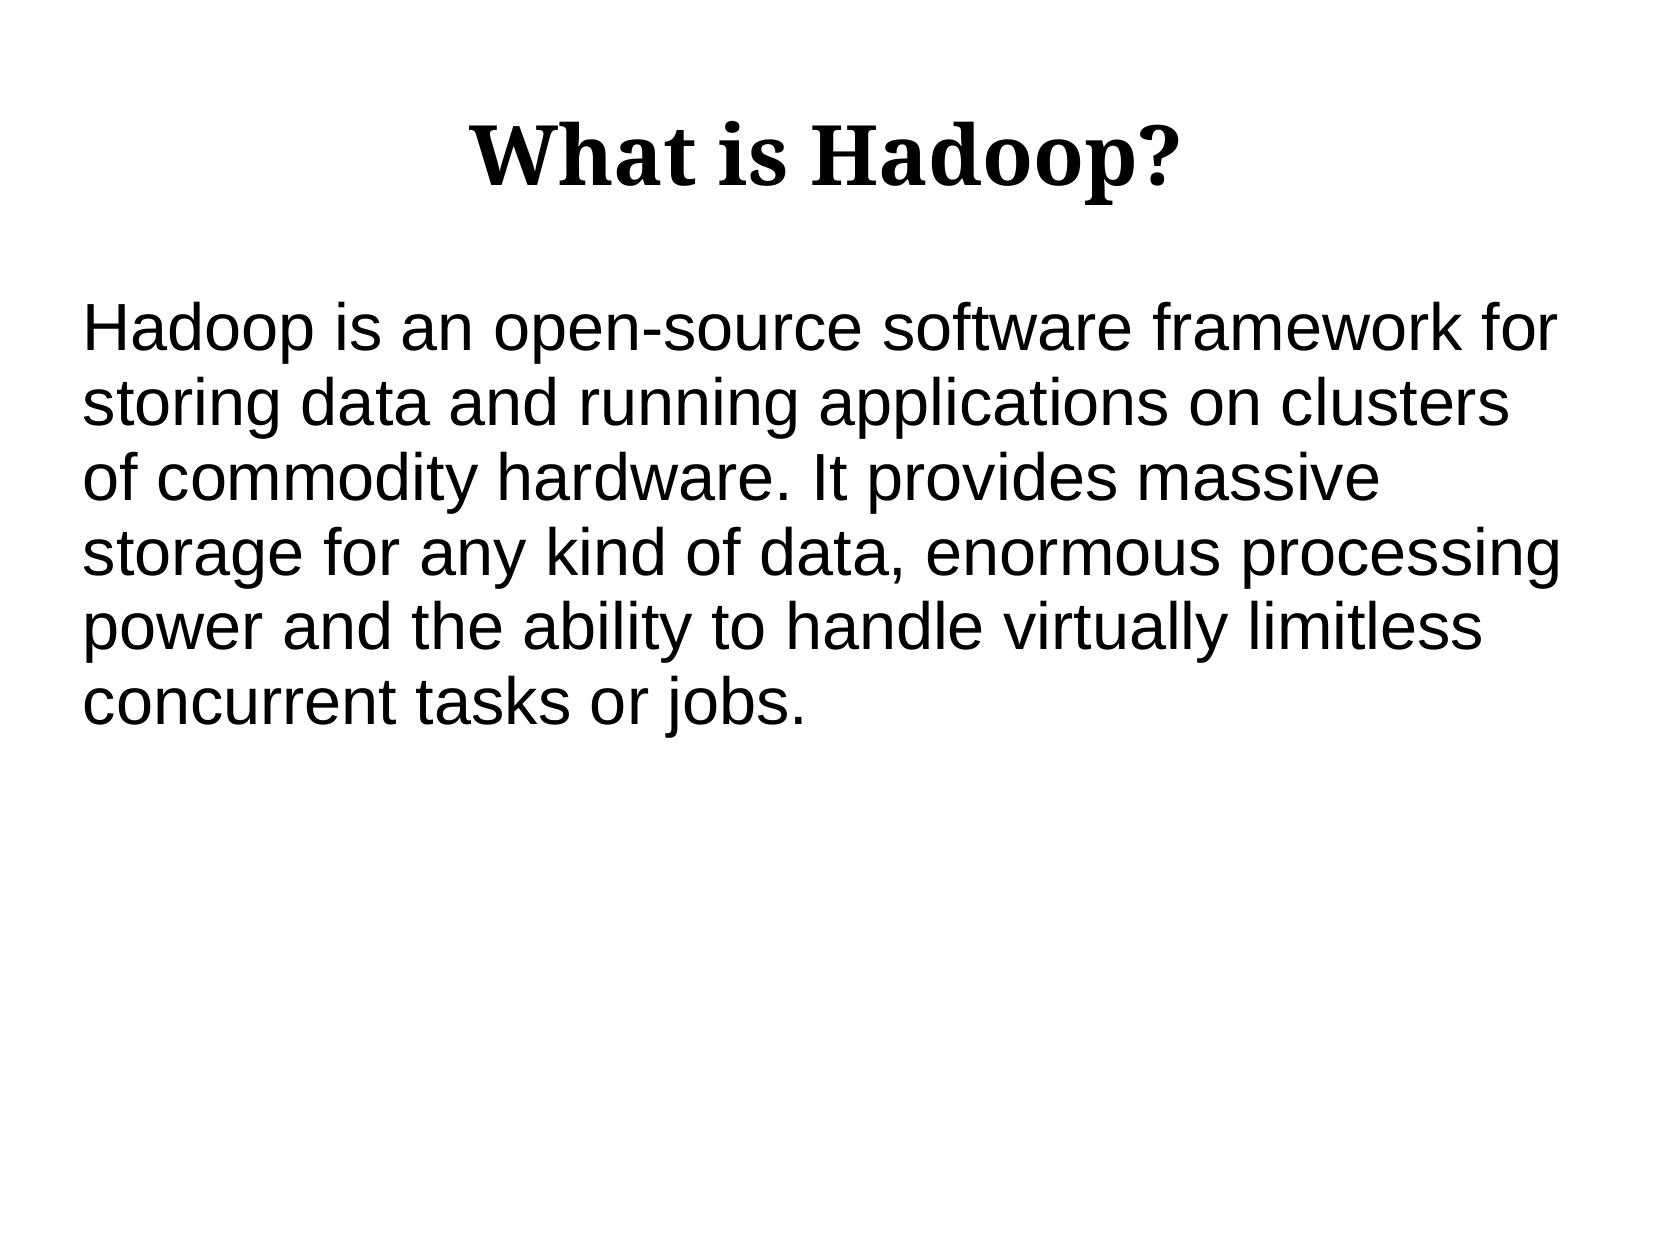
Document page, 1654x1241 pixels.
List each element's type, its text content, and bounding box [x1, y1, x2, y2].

title What is Hadoop? [82, 49, 1571, 257]
list Hadoop is an open-source software framework for storing data and running applications on clusters of commodity hardware. It provides massive storage for any kind of data, enormous processing power and the ability to handle virtually limitless concurrent tasks or jobs. [82, 290, 1571, 1010]
